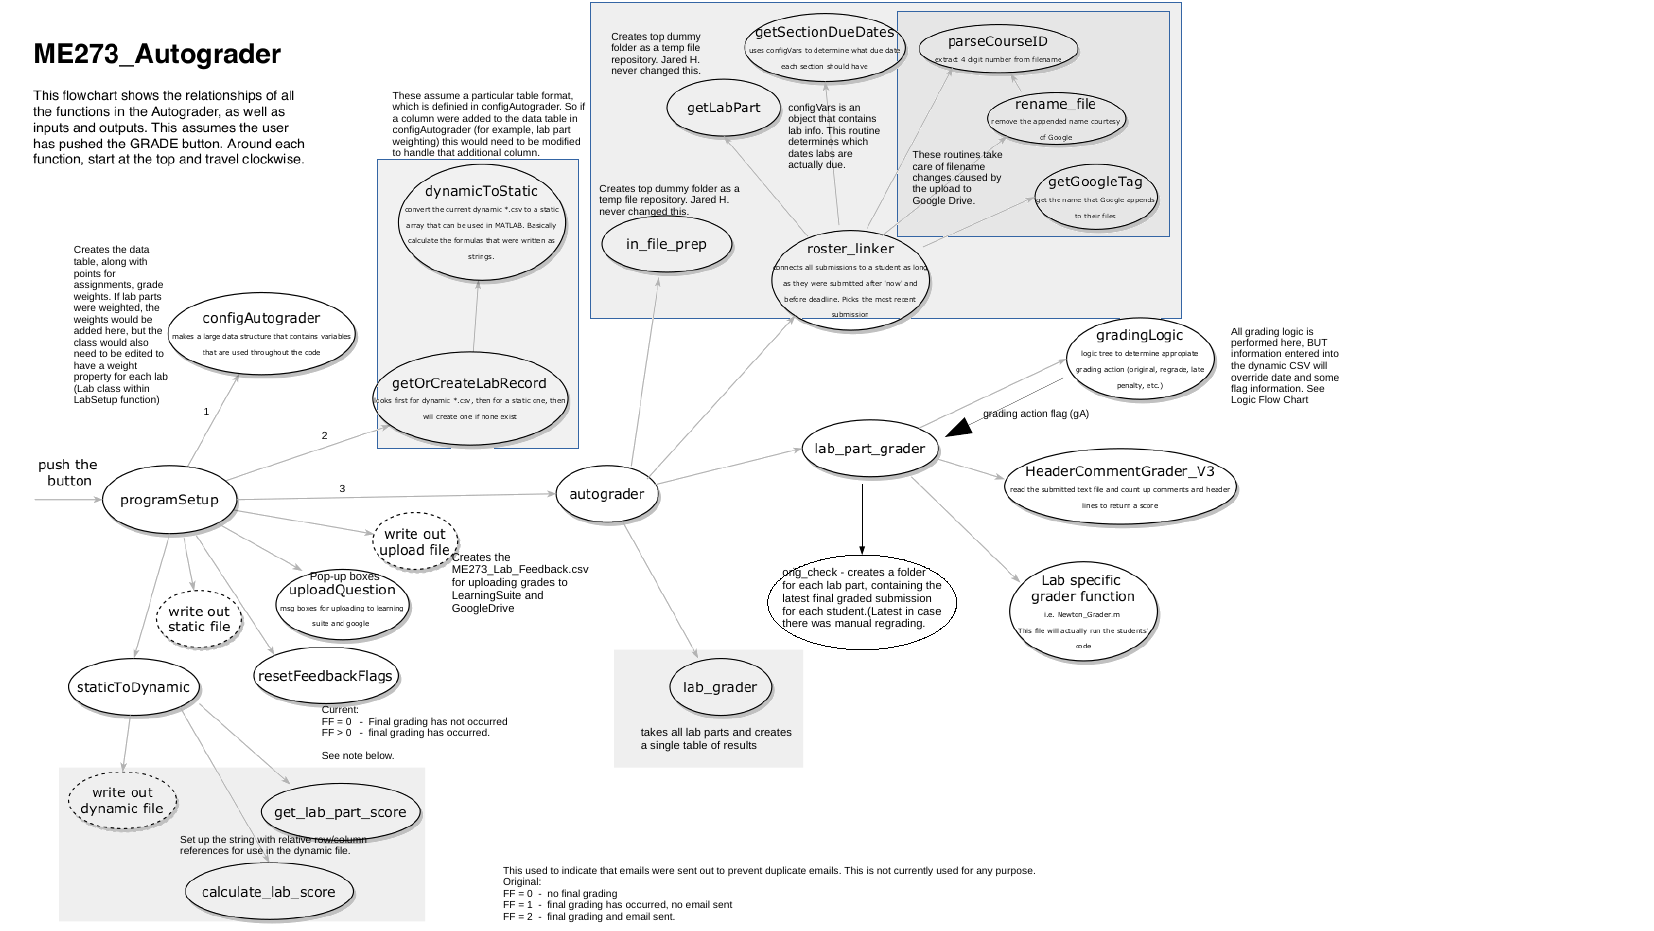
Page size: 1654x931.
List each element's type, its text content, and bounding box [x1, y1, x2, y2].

text_box This used to indicate that emails were sent out to prevent duplicate emails. This is not currently used for any purpose. Original: FF = 0 - no final grading FF = 1 - final grading has occurred, no email sent FF = 2 - final grading and email sent. [488, 857, 1052, 931]
text_box Very unlikely to need changes [708, 0, 1193, 4]
text_box 3 [324, 475, 361, 502]
text_box All grading logic is performed here, BUT information entered into the dynamic CSV will override date and some flag information. See Logic Flow Chart [1216, 318, 1359, 426]
text_box takes all lab parts and creates a single table of results [625, 718, 815, 772]
text_box Pop-up boxes [295, 562, 402, 591]
text_box These routines take care of filename changes caused by the upload to Google Drive. [897, 141, 1022, 215]
text_box grading action flag (gA) [968, 400, 1111, 439]
text_box configVars is an object that contains lab info. This routine determines which dates labs are actually due. [773, 94, 898, 179]
text_box 1 [188, 398, 225, 426]
text_box Creates top dummy folder as a temp file repository. Jared H. never changed this. [596, 23, 721, 95]
text_box 2 [307, 422, 343, 449]
text_box orig_check - creates a folder for each lab part, containing the latest final graded submission for each student.(Latest in case there was manual regrading. [767, 559, 957, 638]
picture [11, 2, 1252, 931]
text_box Creates the ME273_Lab_Feedback.csv for uploading grades to LearningSuite and GoogleDrive [437, 543, 615, 635]
text_box Creates top dummy folder as a temp file repository. Jared H. never changed this. [584, 175, 756, 225]
text_box Set up the string with relative row/column references for use in the dynamic file. [165, 826, 426, 910]
text_box Current: FF = 0 - Final grading has not occurred FF > 0 - final grading has occurred. See note below. [307, 696, 567, 780]
text_box [800, 638, 925, 650]
text_box These assume a particular table format, which is definied in configAutograder. So if a column were added to the data table in configAutograder (for example, lab part weighting) this would need to be modified to handle that additional column. [377, 82, 603, 239]
text_box Creates the data table, along with points for assignments, grade weights. If lab parts were weighted, the weights would be added here, but the class would also need to be edited to have a weight property for each lab (Lab class within LabSetup function) [59, 237, 189, 414]
text_box [824, 555, 900, 559]
